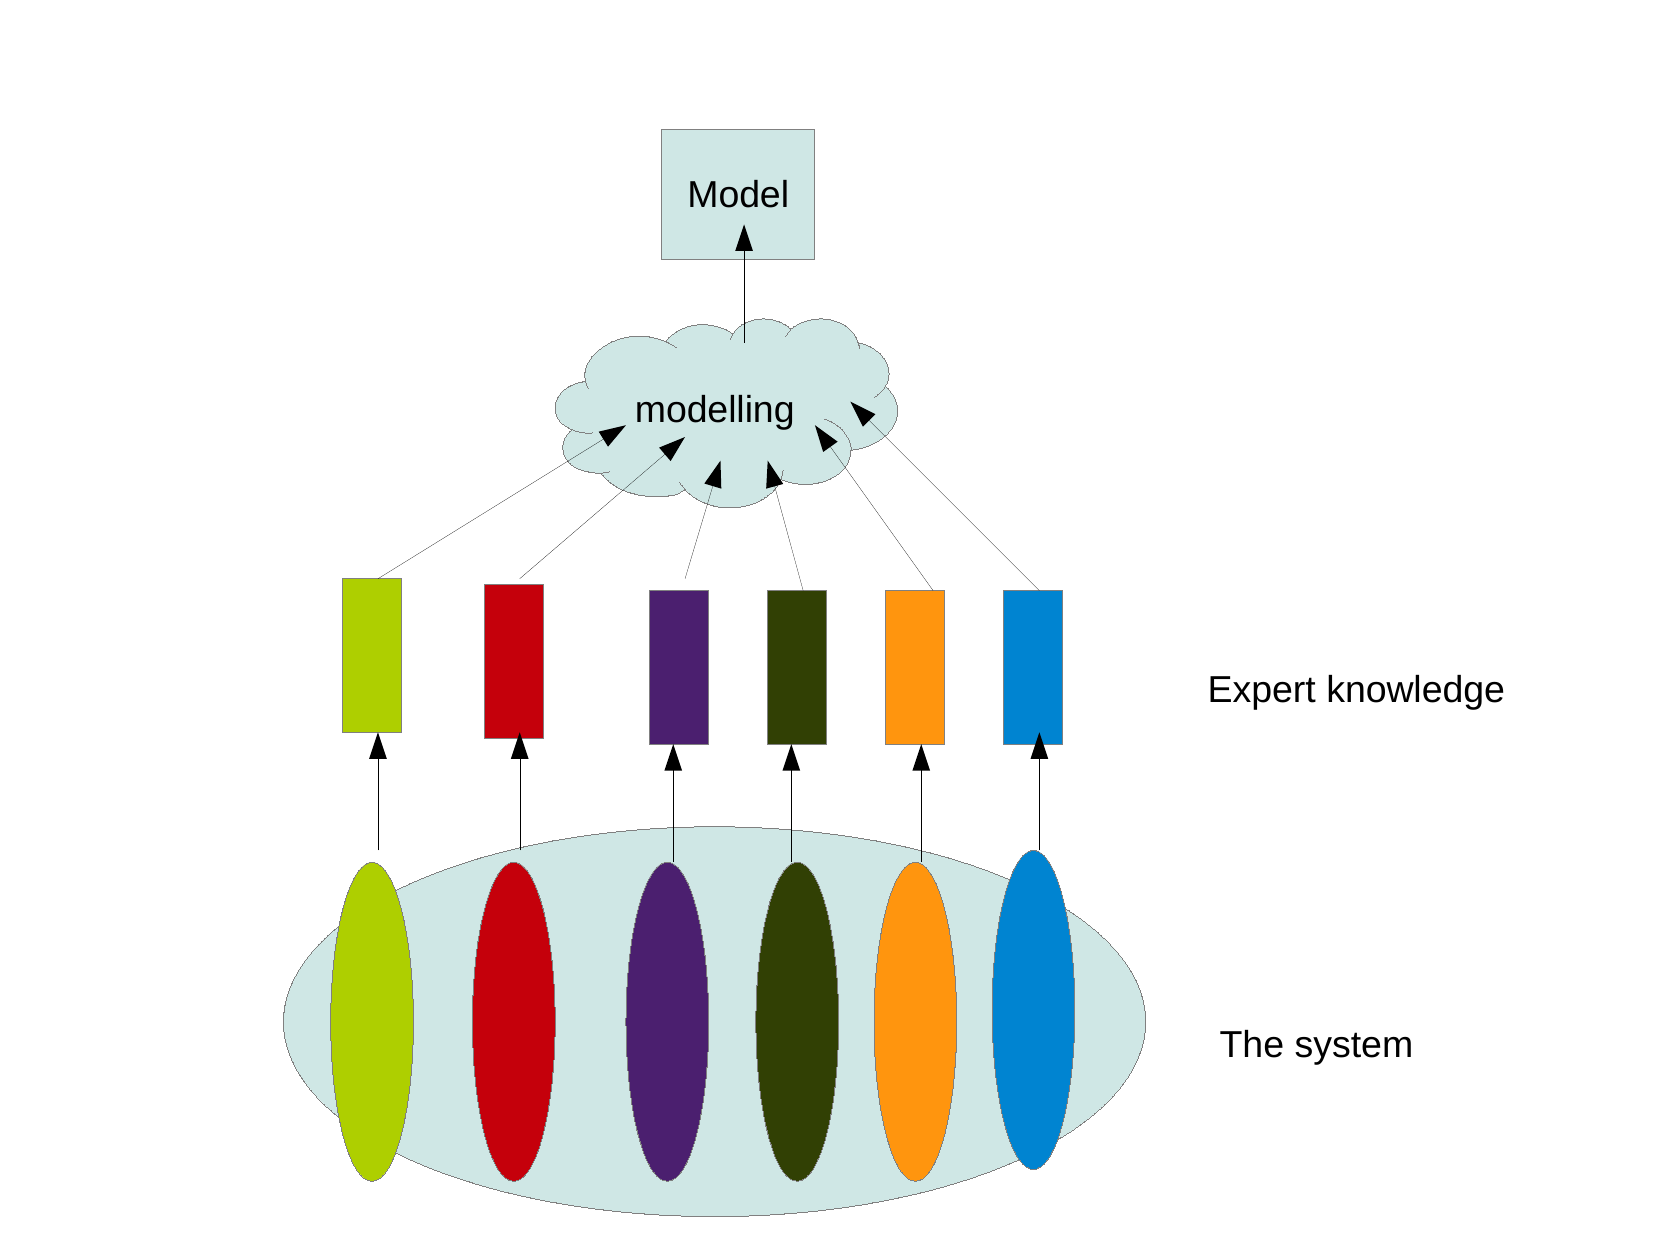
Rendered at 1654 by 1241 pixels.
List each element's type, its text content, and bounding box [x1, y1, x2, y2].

text_box modelling [555, 318, 898, 508]
text_box Model [661, 129, 815, 260]
text_box [342, 578, 402, 733]
text_box [767, 590, 827, 745]
text_box Expert knowledge [1192, 661, 1519, 719]
text_box [885, 590, 945, 745]
text_box [283, 826, 1146, 1217]
text_box The system [1204, 1015, 1428, 1073]
text_box [484, 584, 544, 739]
text_box [1003, 590, 1063, 745]
text_box [649, 590, 709, 745]
